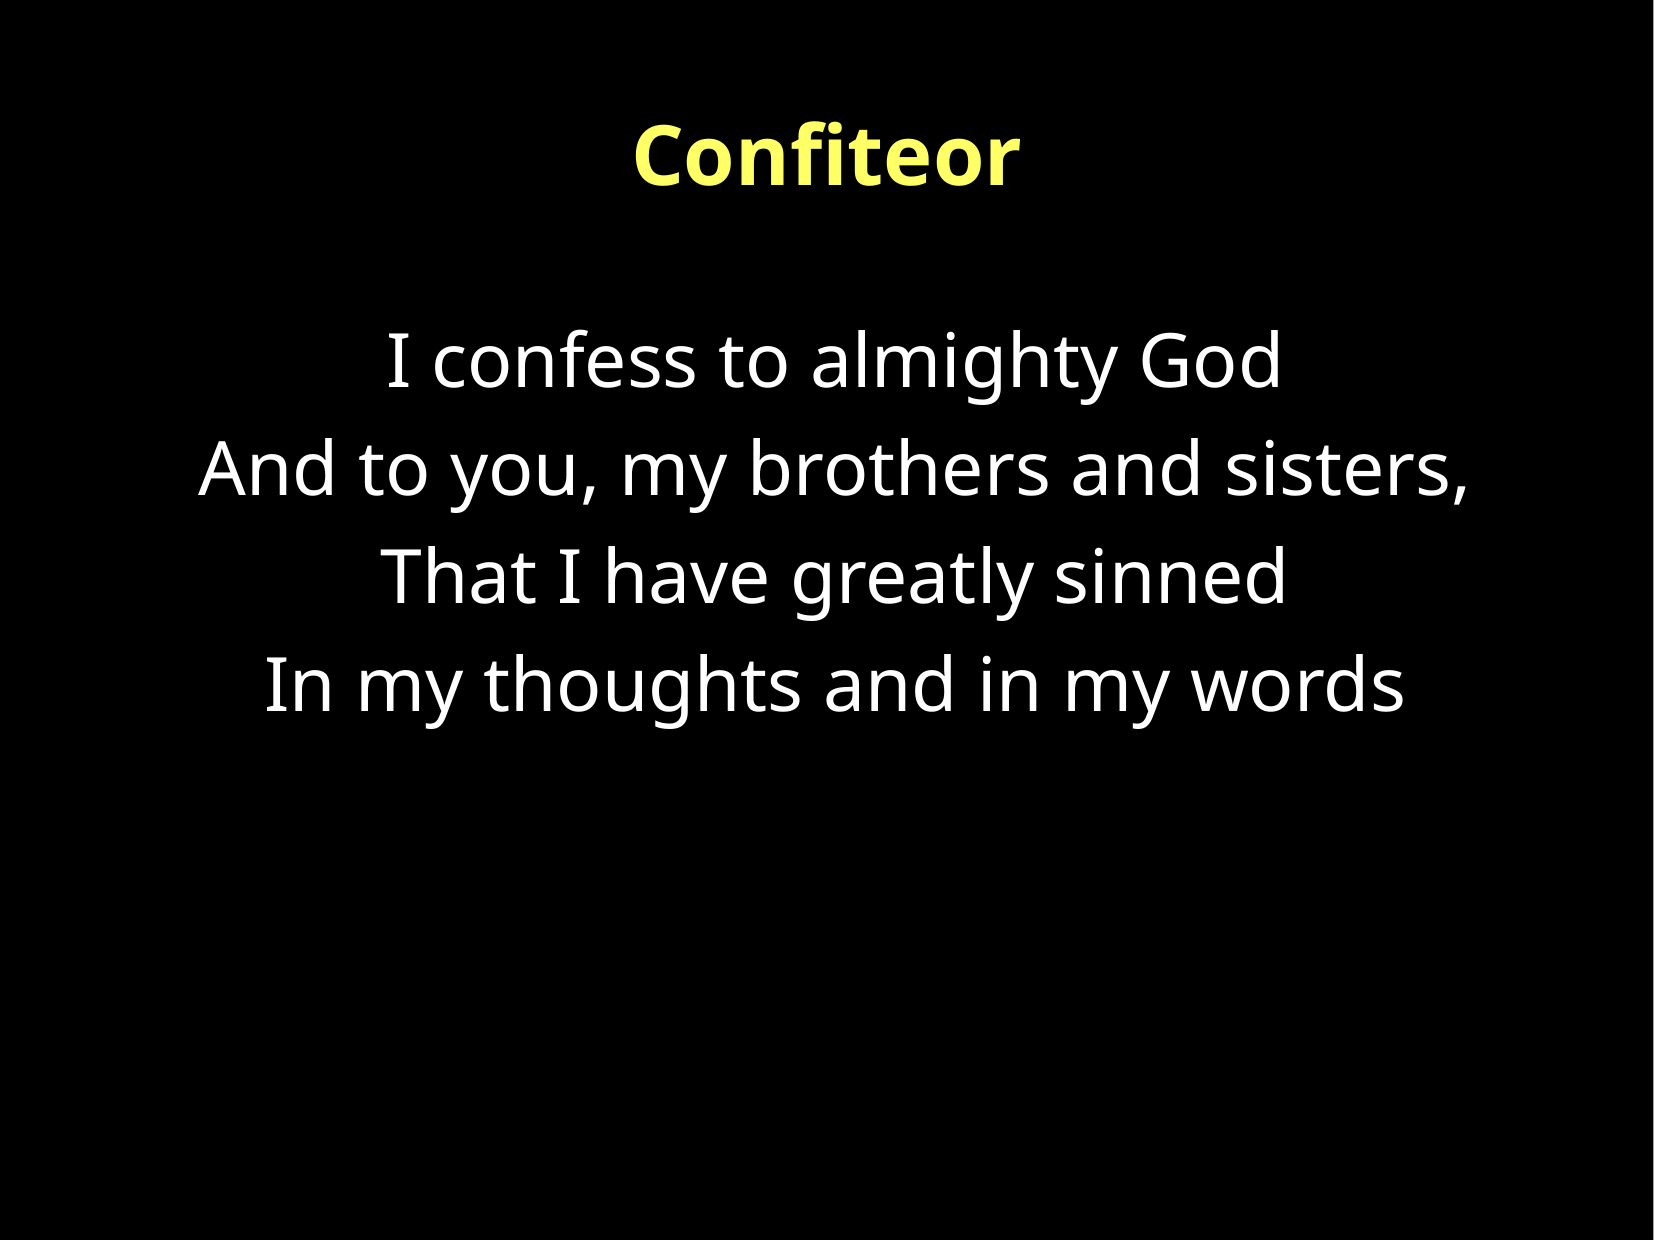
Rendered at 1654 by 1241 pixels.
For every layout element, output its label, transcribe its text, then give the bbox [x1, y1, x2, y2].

list I confess to almighty God And to you, my brothers and sisters, That I have greatly sinned In my thoughts and in my words [0, 307, 1654, 1229]
title Confiteor [0, 49, 1654, 257]
